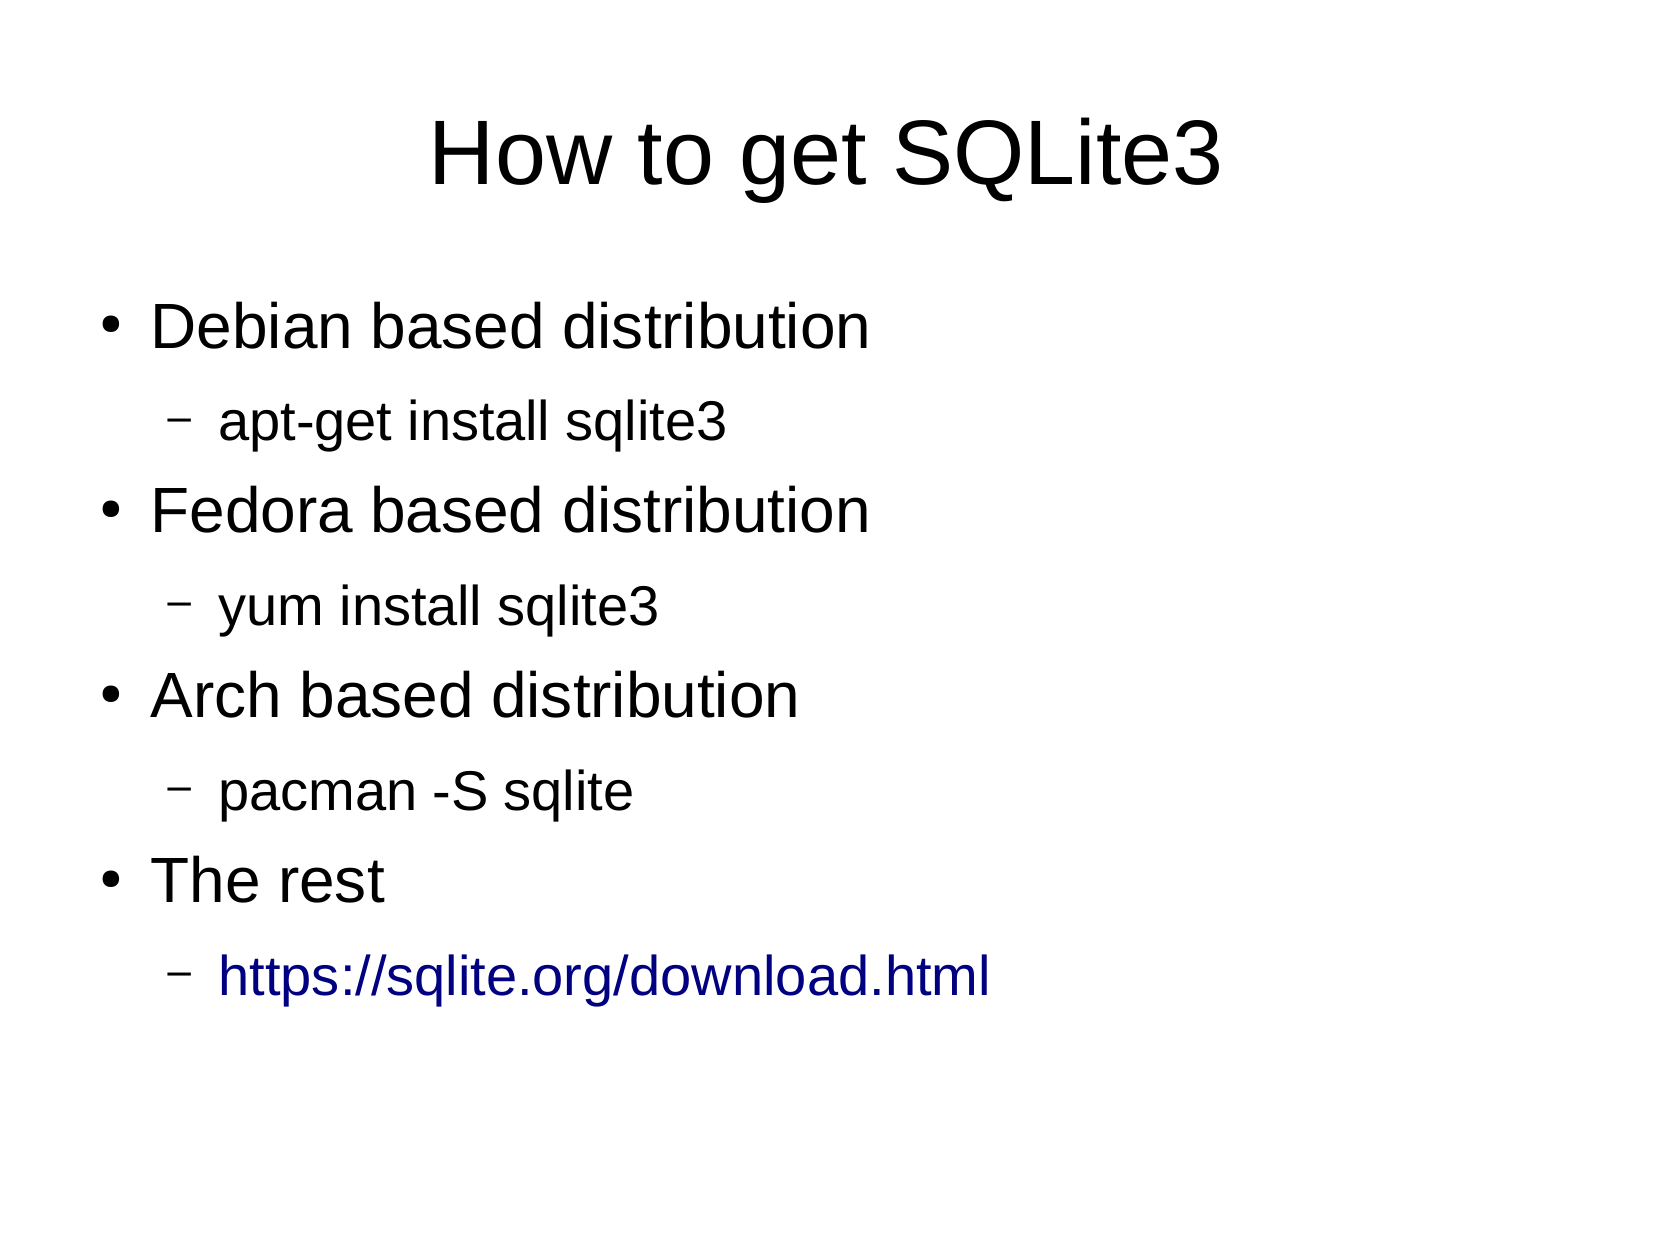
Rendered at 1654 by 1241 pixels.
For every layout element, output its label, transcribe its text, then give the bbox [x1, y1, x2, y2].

list Debian based distribution apt-get install sqlite3 Fedora based distribution yum install sqlite3 Arch based distribution pacman -S sqlite The rest https://sqlite.org/download.html [82, 290, 1571, 1010]
title How to get SQLite3 [82, 49, 1571, 257]
